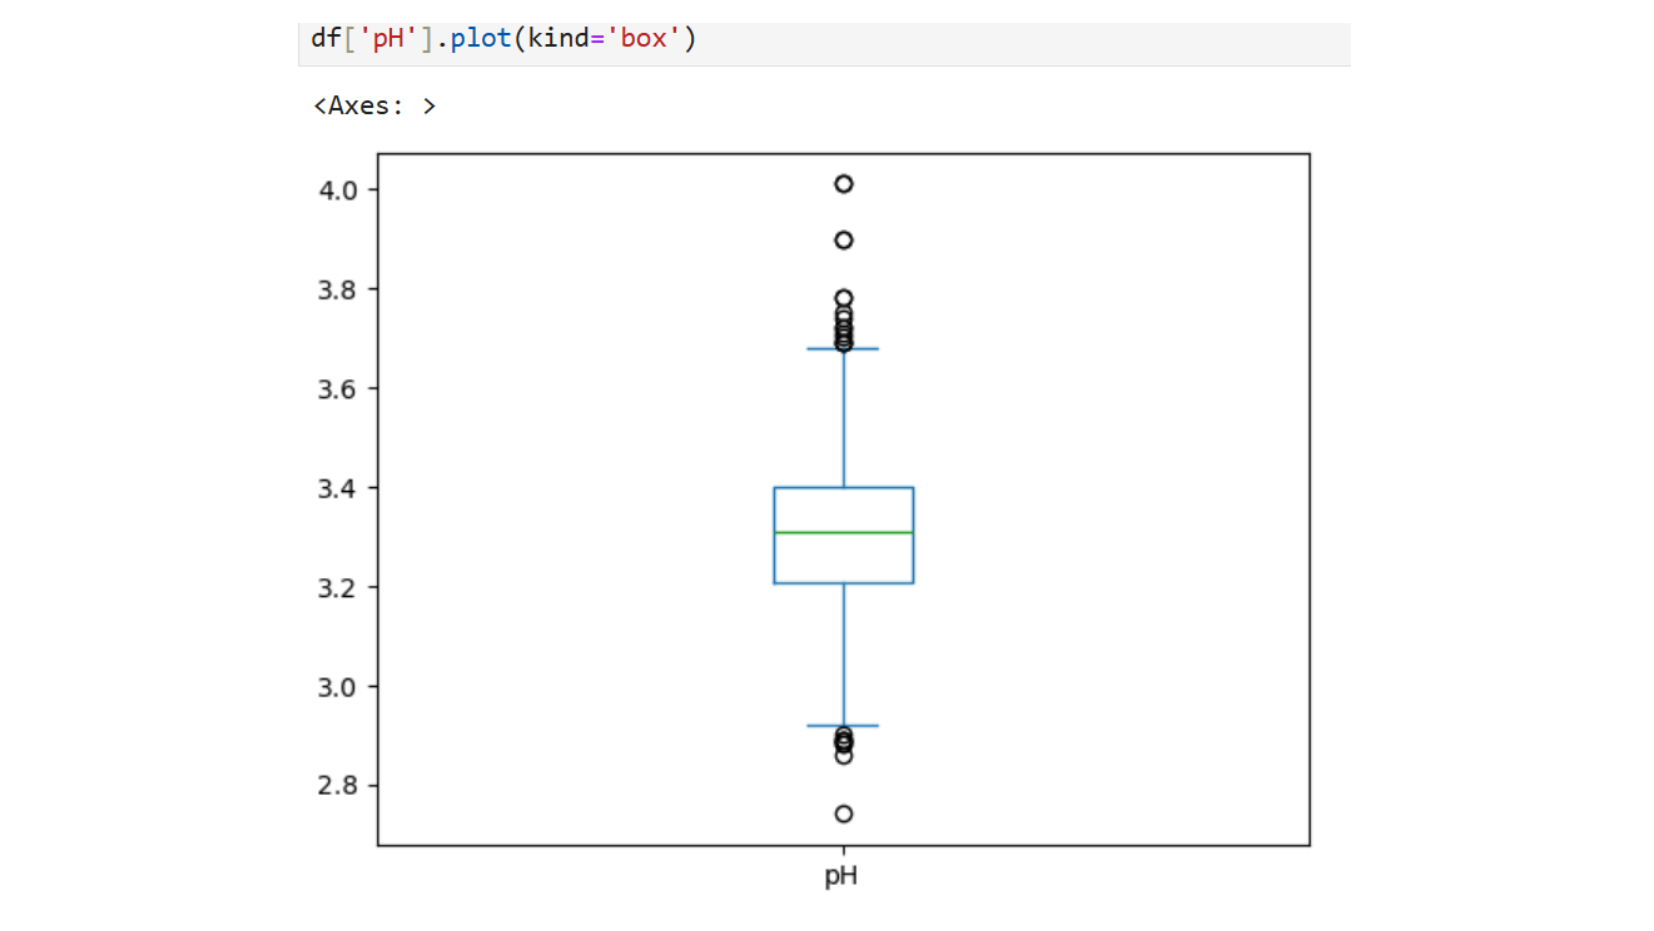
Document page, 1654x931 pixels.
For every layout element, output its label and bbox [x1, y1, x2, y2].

picture [297, 23, 1351, 901]
